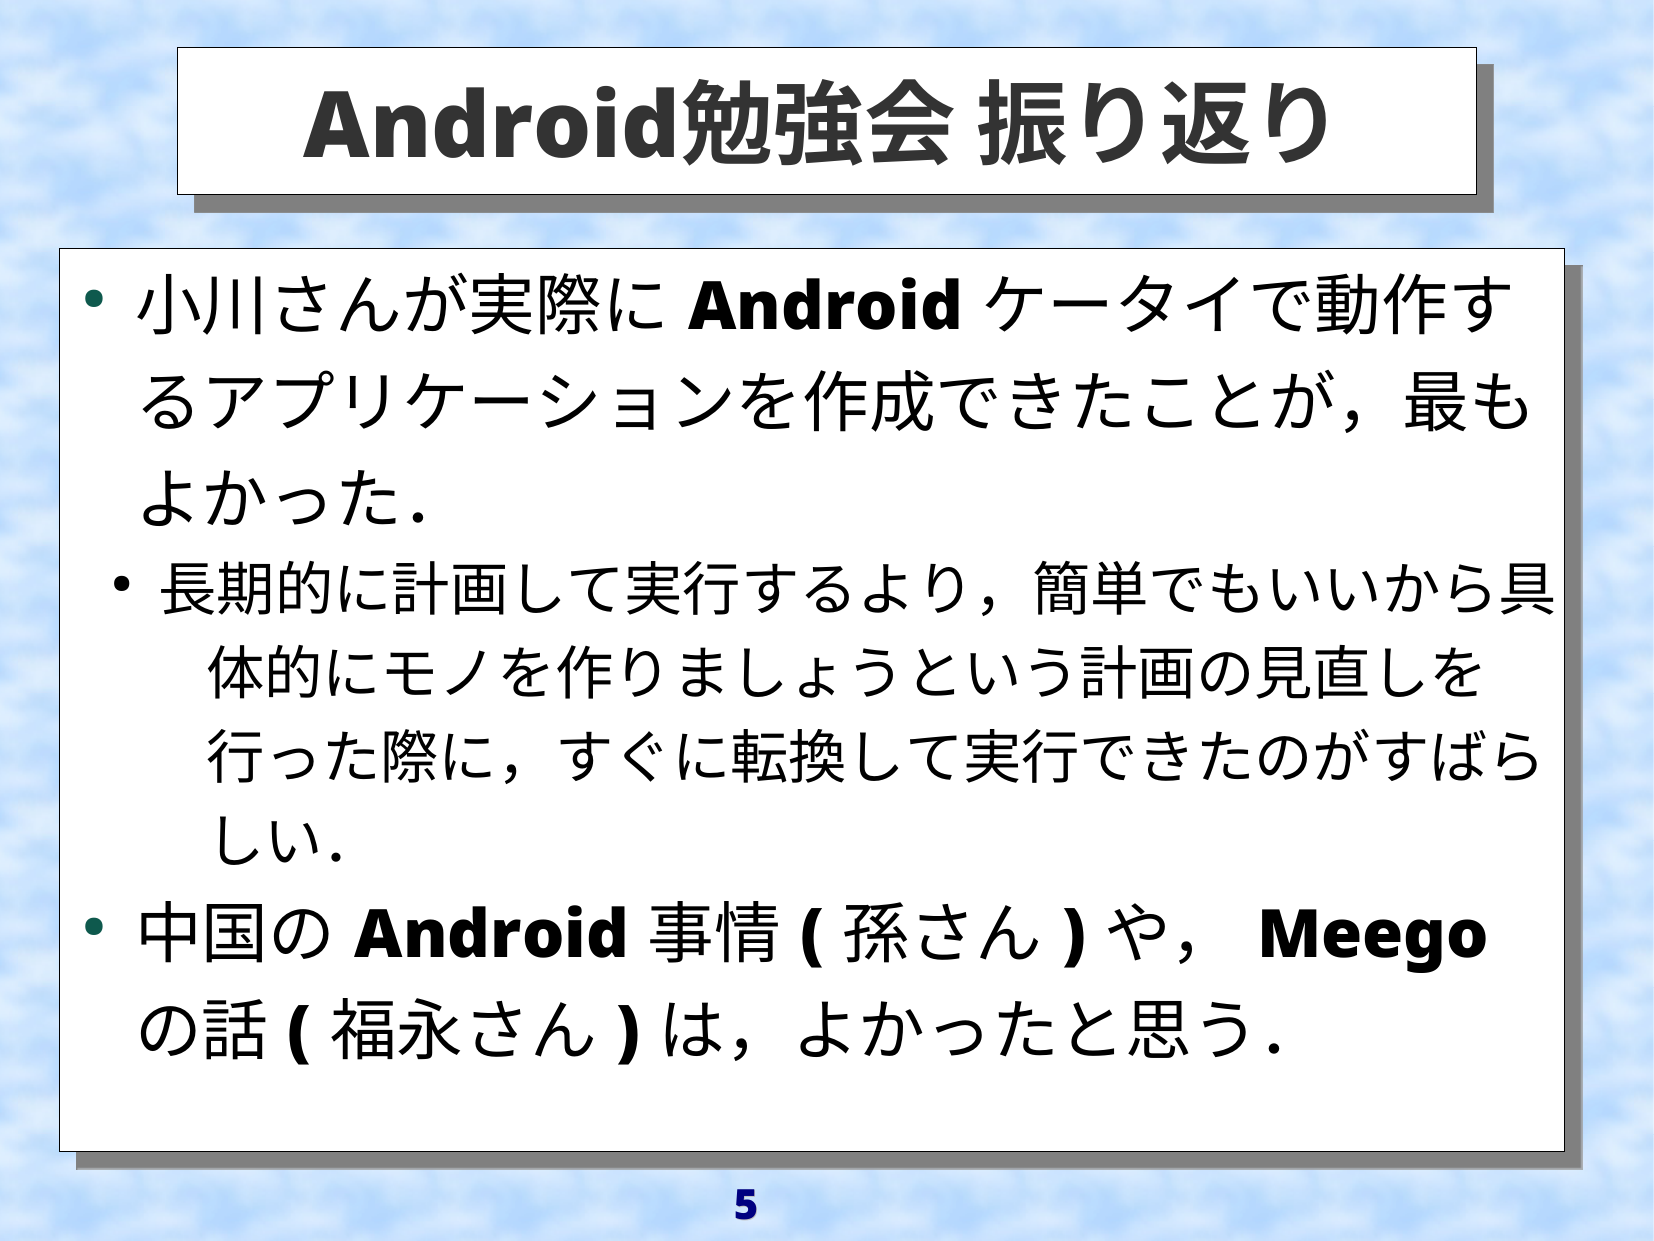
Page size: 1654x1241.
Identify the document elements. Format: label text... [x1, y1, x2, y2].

picture [0, 0, 1654, 1241]
list 小川さんが実際にAndroidケータイで動作するアプリケーションを作成できたことが，最もよかった． 長期的に計画して実行するより，簡単でもいいから具体的にモノを作りましょうという計画の見直しを行った際に，すぐに転換して実行できたのがすばらしい． 中国のAndroid事情(孫さん)や，Meegoの話(福永さん)は，よかったと思う． [64, 252, 1565, 1111]
title Android勉強会 振り返り [218, 47, 1430, 189]
